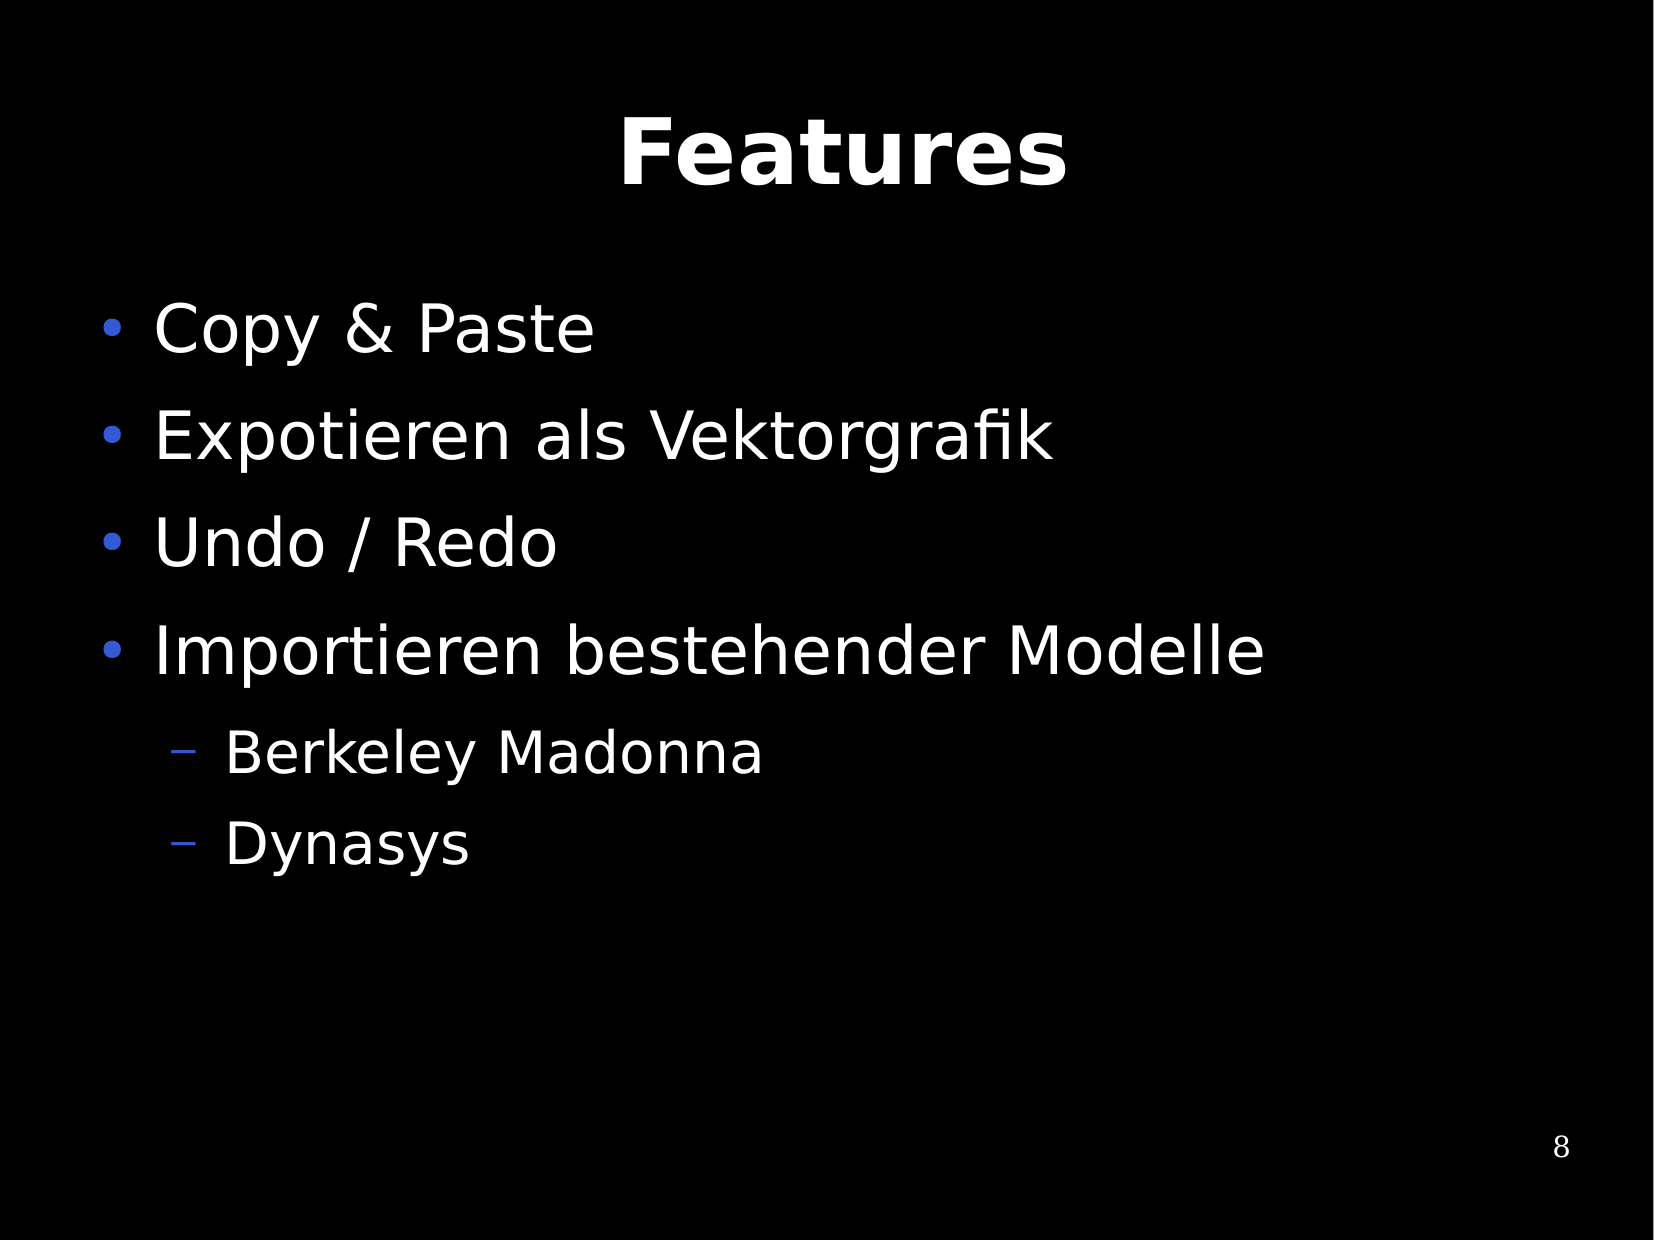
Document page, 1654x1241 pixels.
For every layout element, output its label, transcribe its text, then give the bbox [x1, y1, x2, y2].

list Copy & Paste Expotieren als Vektorgrafik Undo / Redo Importieren bestehender Modelle Berkeley Madonna Dynasys [82, 290, 1538, 1010]
title Features [82, 49, 1571, 257]
